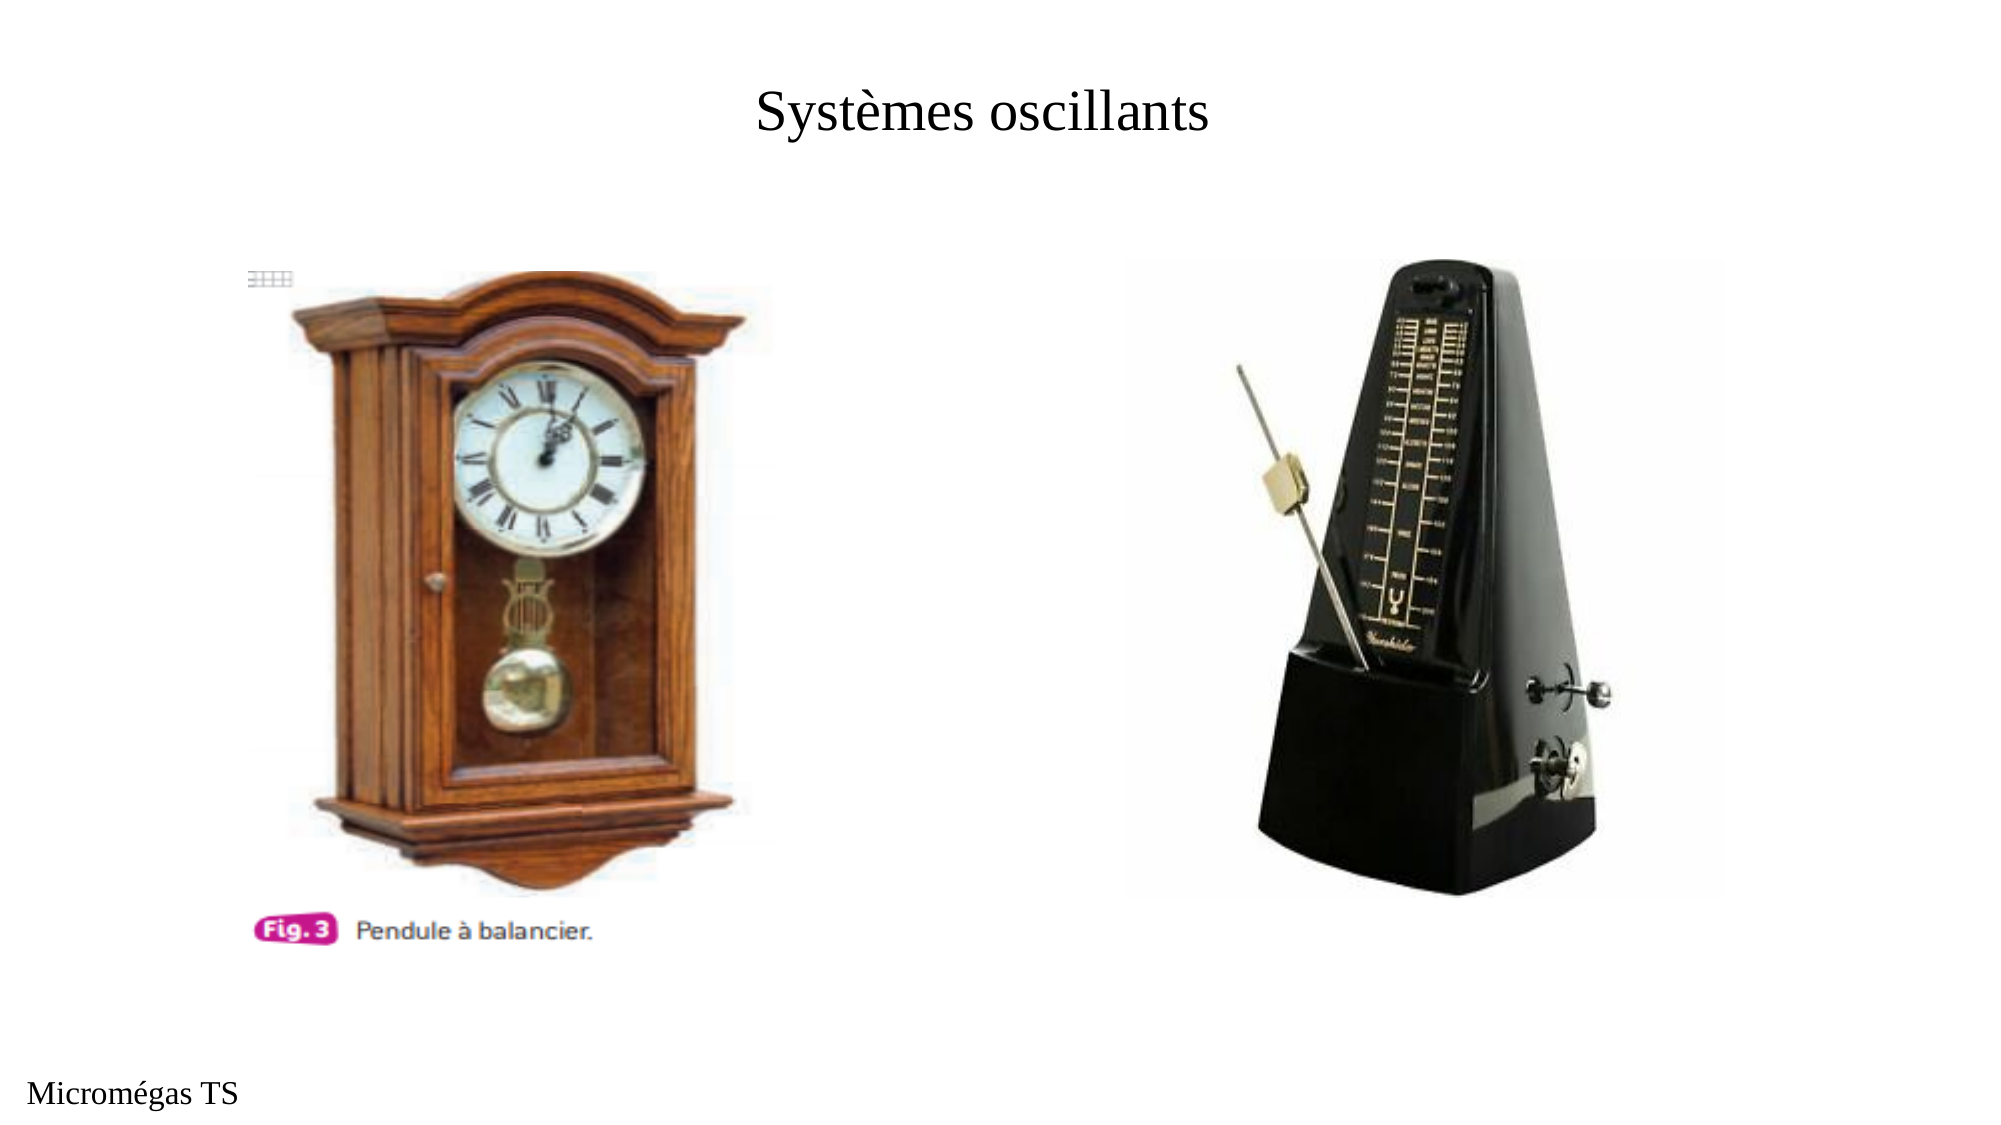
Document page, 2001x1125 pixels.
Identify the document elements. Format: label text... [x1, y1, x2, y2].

text_box Systèmes oscillants [740, 70, 1260, 217]
picture [248, 271, 775, 969]
text_box Micromégas TS [11, 1067, 272, 1125]
picture [1125, 259, 1725, 898]
